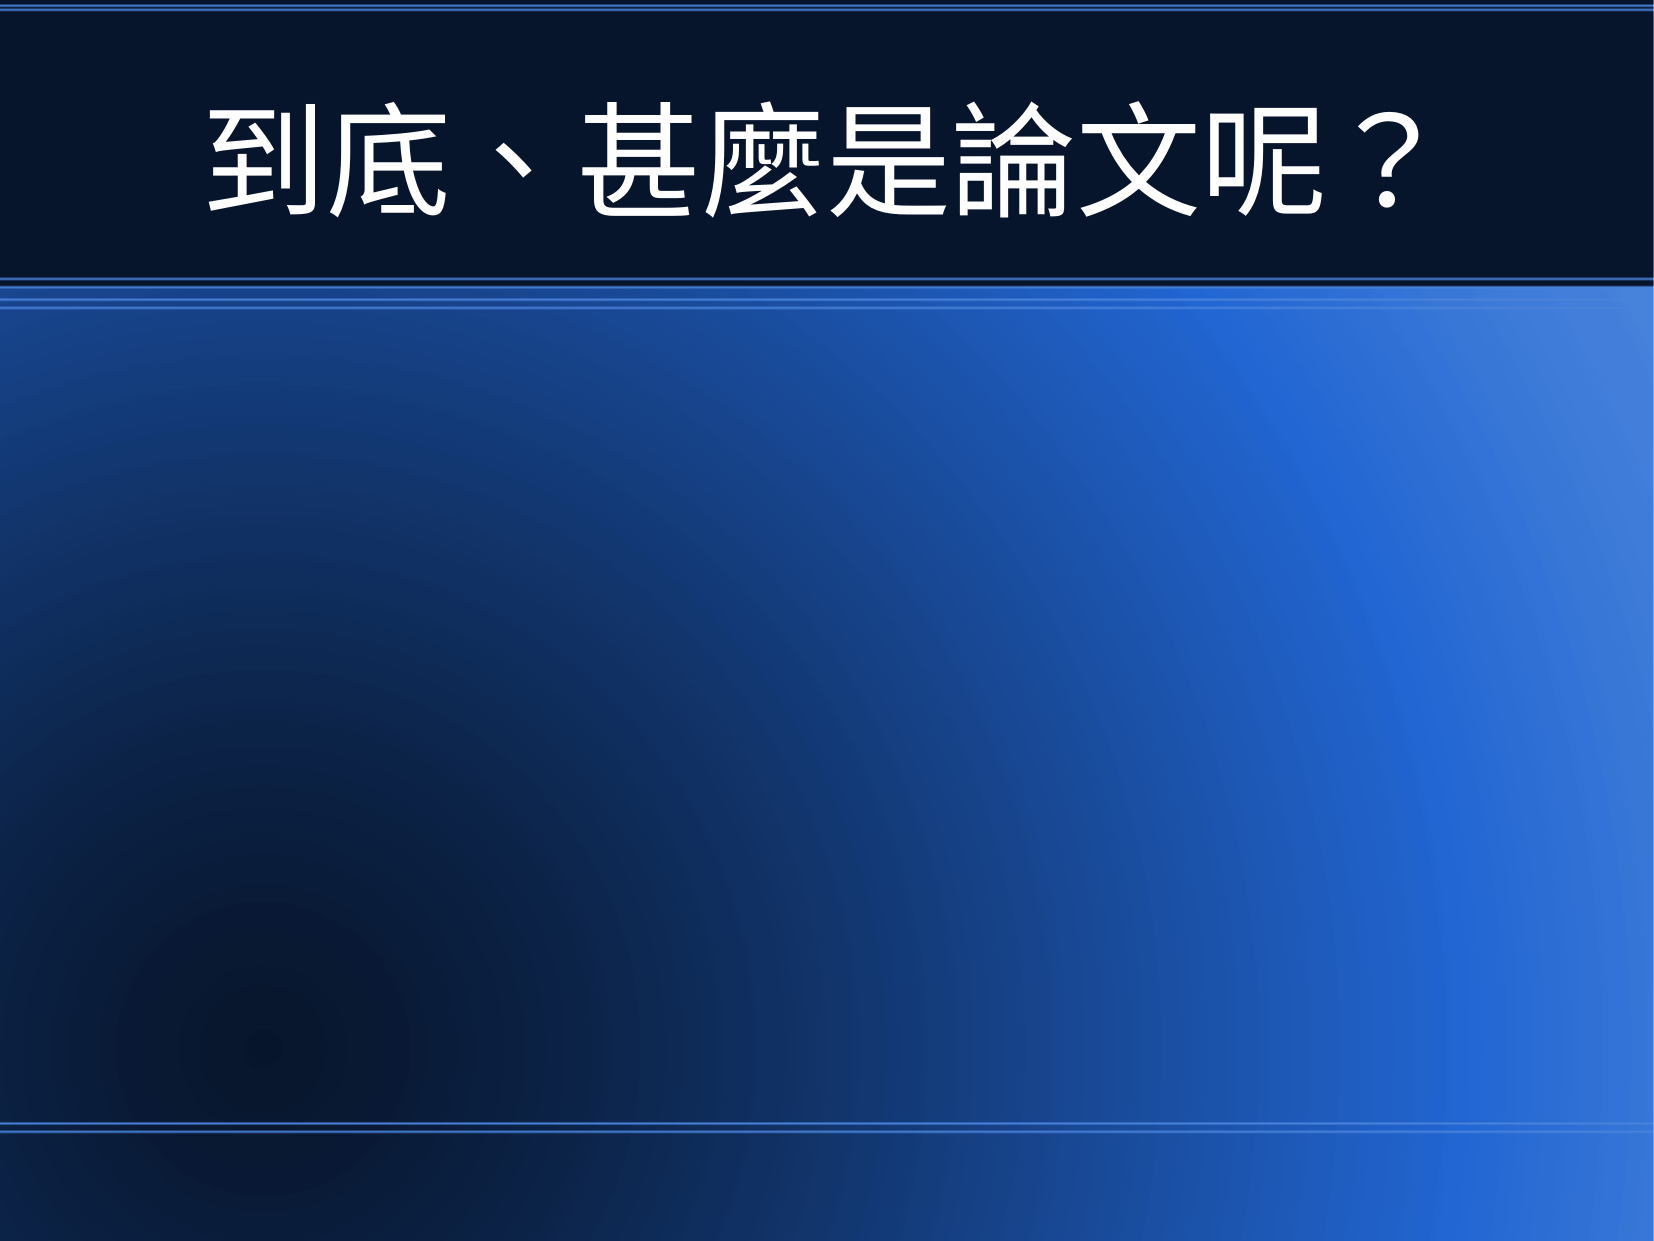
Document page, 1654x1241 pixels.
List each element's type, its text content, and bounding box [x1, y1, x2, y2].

title 到底、甚麼是論文呢？ [82, 49, 1571, 257]
picture [0, 0, 1654, 1241]
